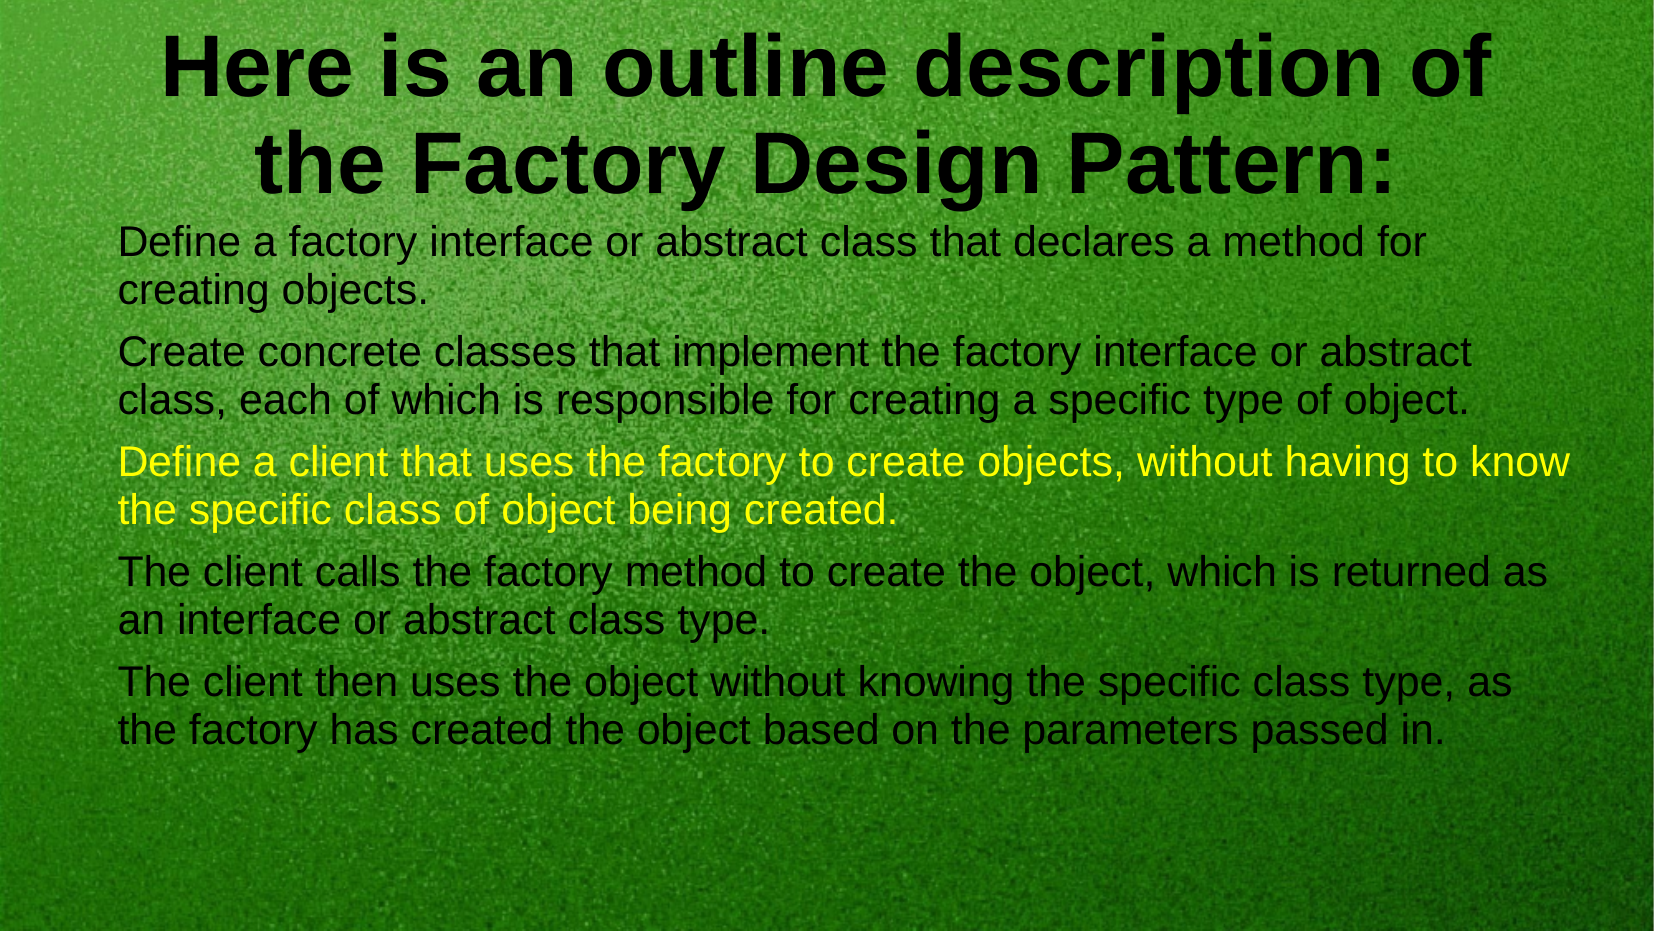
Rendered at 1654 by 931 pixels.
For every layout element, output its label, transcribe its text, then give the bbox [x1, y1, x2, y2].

title Here is an outline description of the Factory Design Pattern: [82, 16, 1571, 213]
list Define a factory interface or abstract class that declares a method for creating objects. Create concrete classes that implement the factory interface or abstract class, each of which is responsible for creating a specific type of object. Define a client that uses the factory to create objects, without having to know the specific class of object being created. The client calls the factory method to create the object, which is returned as an interface or abstract class type. The client then uses the object without knowing the specific class type, as the factory has created the object based on the parameters passed in. [82, 217, 1571, 758]
picture [0, 0, 1654, 931]
